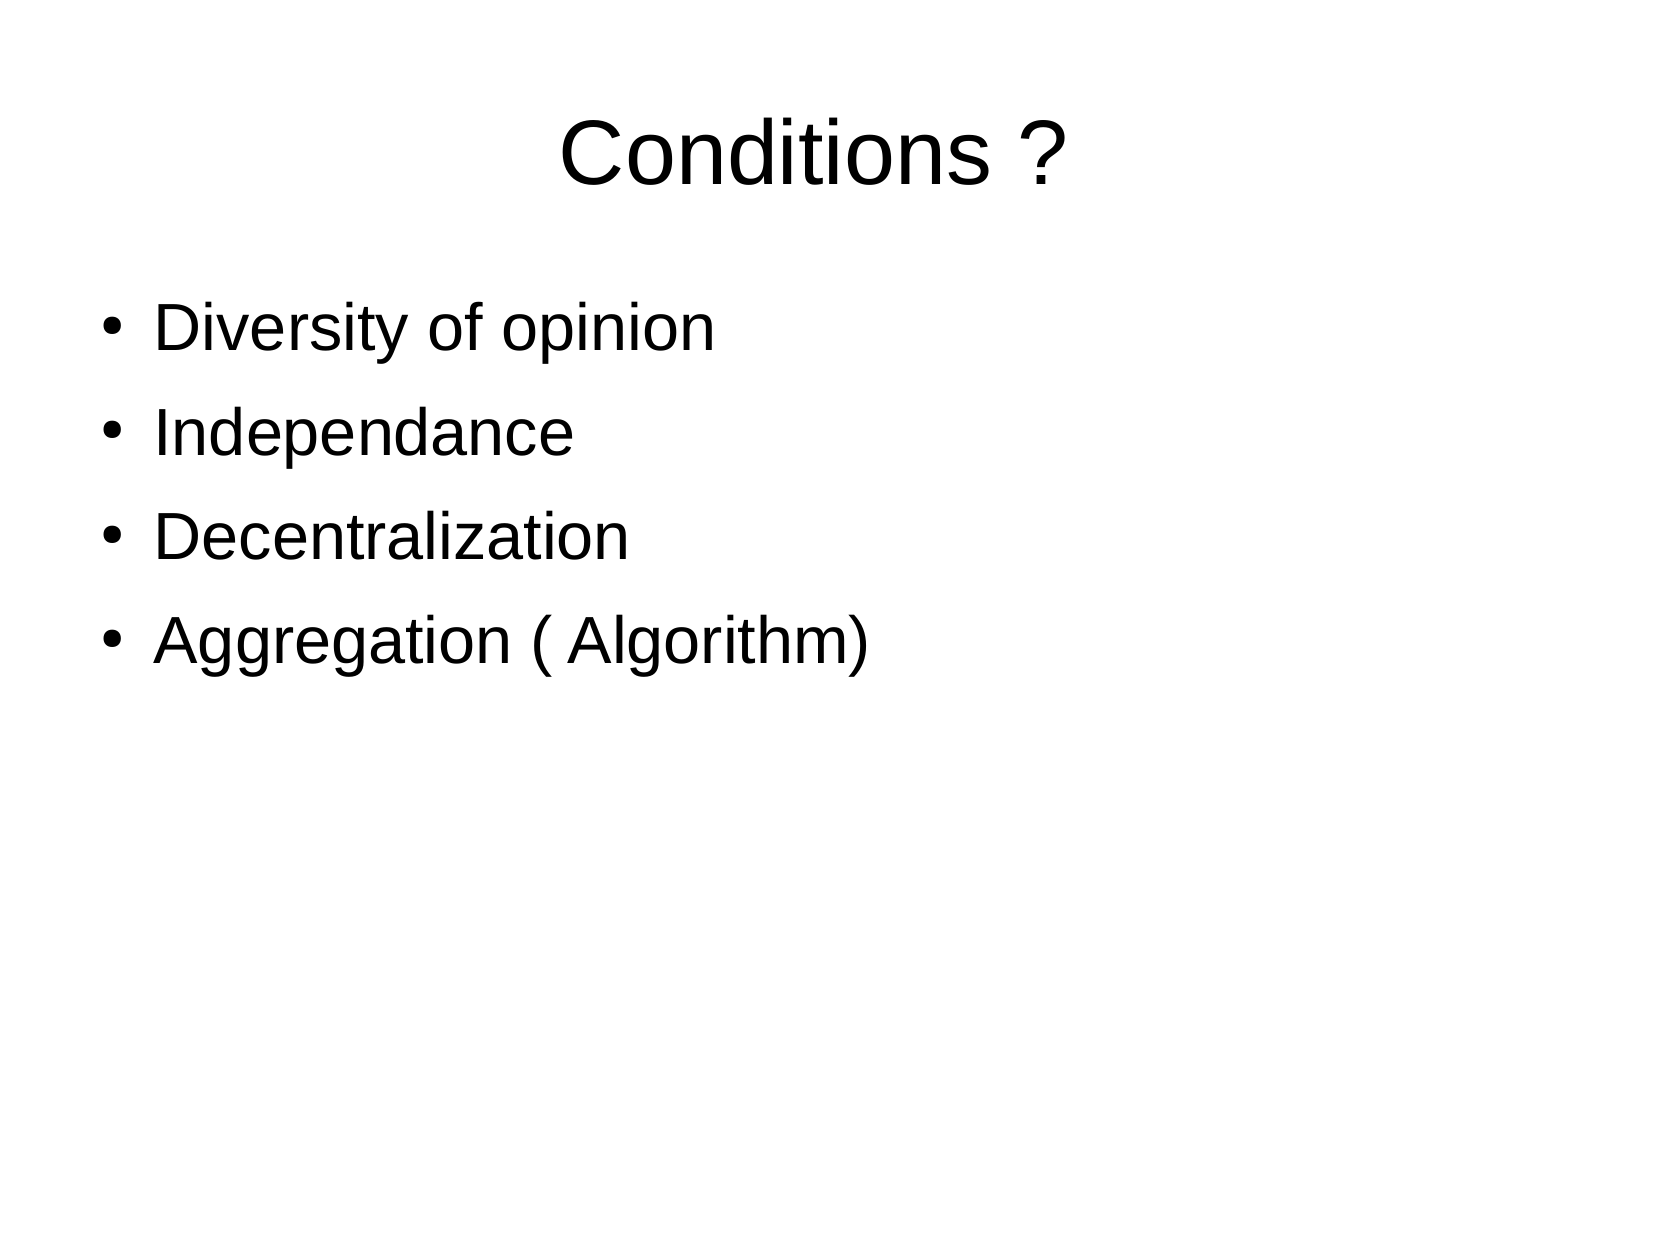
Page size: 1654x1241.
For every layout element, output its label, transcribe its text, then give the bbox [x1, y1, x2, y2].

list Diversity of opinion Independance Decentralization Aggregation ( Algorithm) [82, 290, 1571, 1010]
title Conditions ? [82, 49, 1571, 257]
